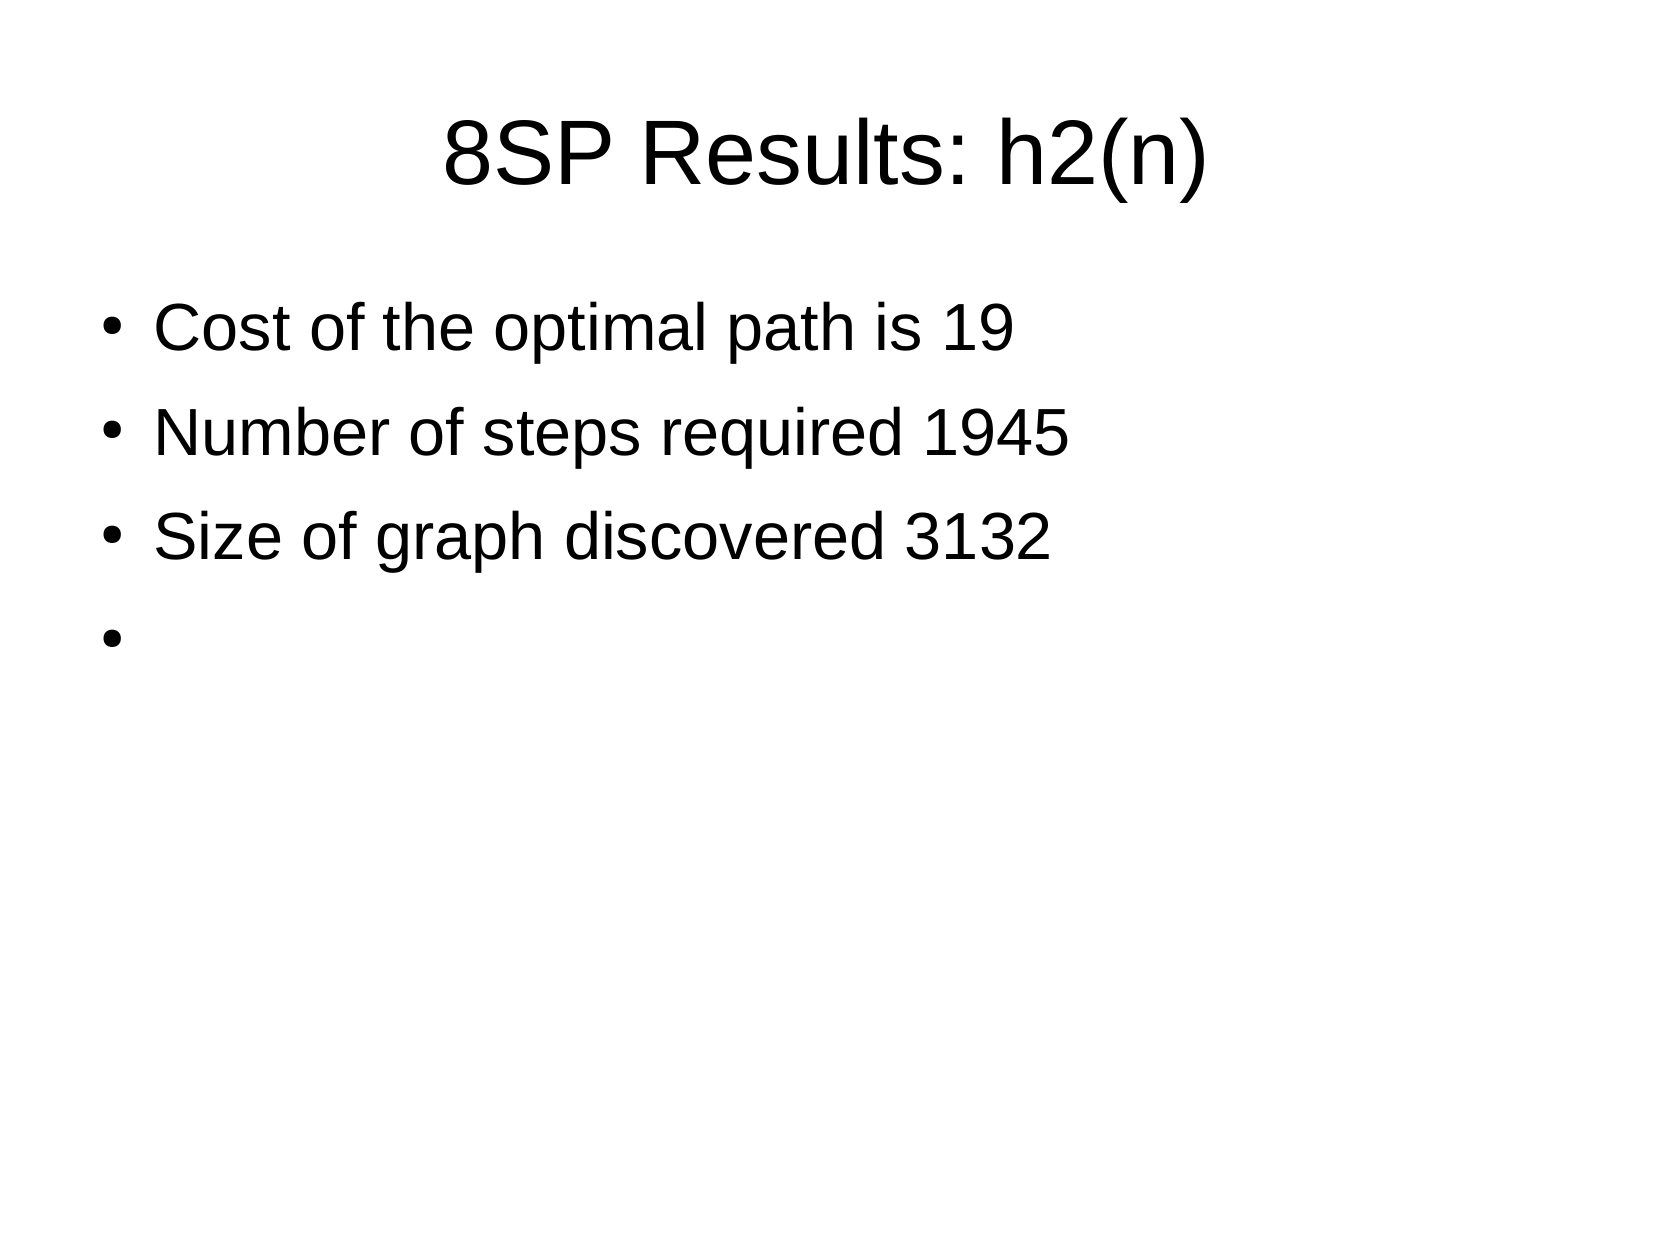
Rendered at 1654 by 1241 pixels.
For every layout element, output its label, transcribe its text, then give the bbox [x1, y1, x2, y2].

title 8SP Results: h2(n) [82, 49, 1571, 257]
list Cost of the optimal path is 19 Number of steps required 1945 Size of graph discovered 3132 [82, 290, 1538, 1010]
